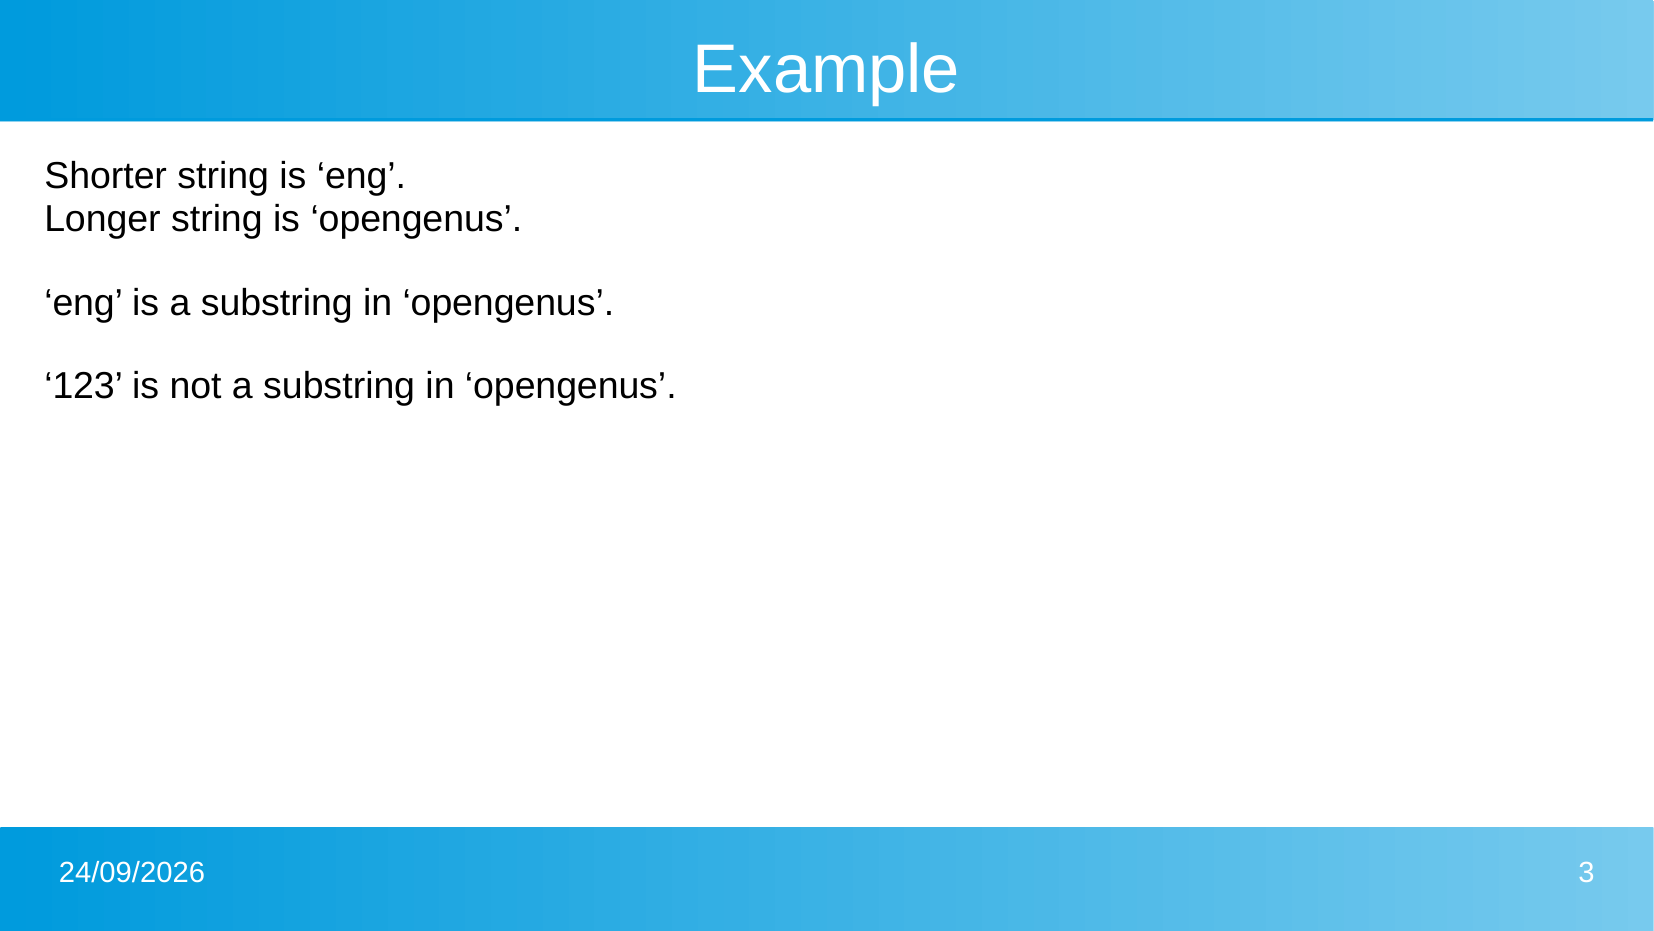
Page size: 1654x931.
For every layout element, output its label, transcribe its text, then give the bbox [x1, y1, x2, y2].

text_box Shorter string is ‘eng’. Longer string is ‘opengenus’. ‘eng’ is a substring in ‘opengenus’. ‘123’ is not a substring in ‘opengenus’. [29, 147, 1595, 798]
title Example [59, 29, 1595, 108]
